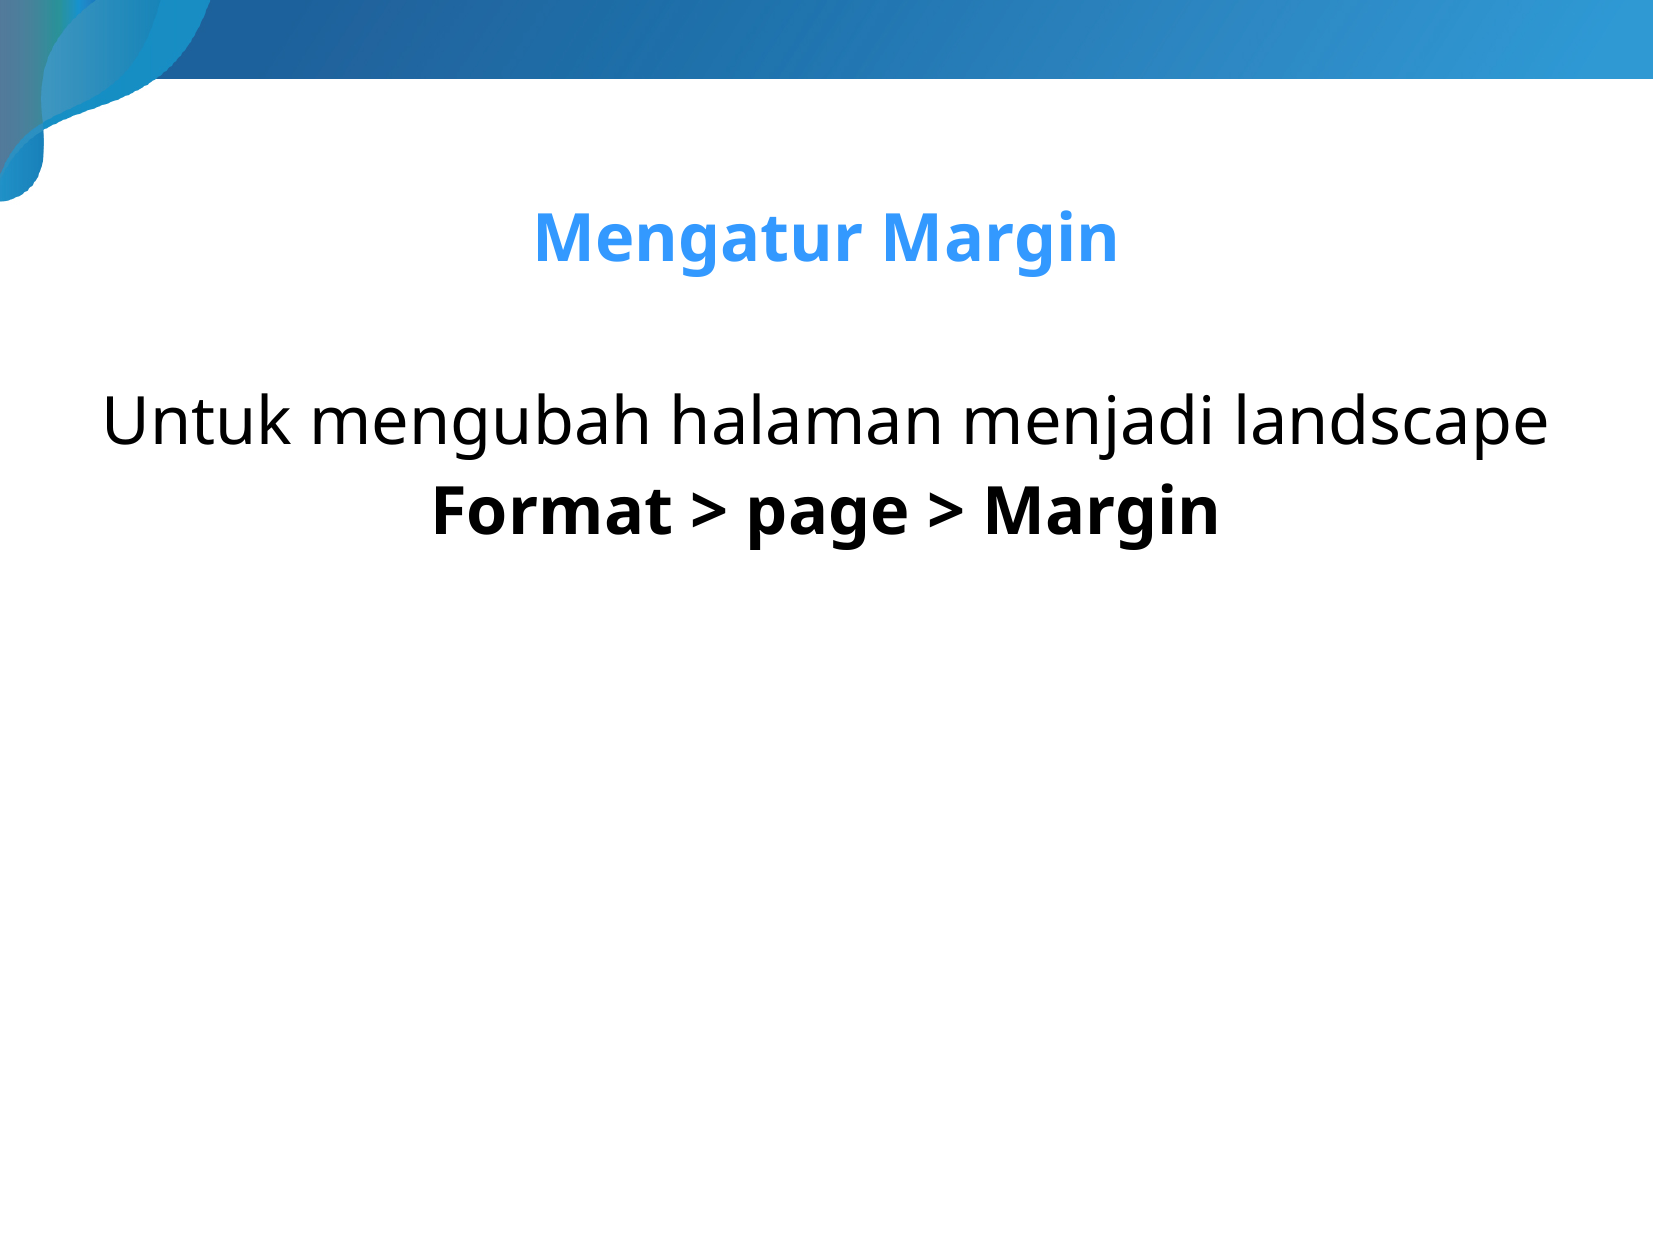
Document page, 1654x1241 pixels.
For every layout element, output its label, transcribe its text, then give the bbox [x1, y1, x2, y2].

picture [0, 0, 1653, 1241]
subtitle Untuk mengubah halaman menjadi landscape Format > page > Margin [82, 372, 1571, 1093]
title Mengatur Margin [82, 132, 1571, 340]
